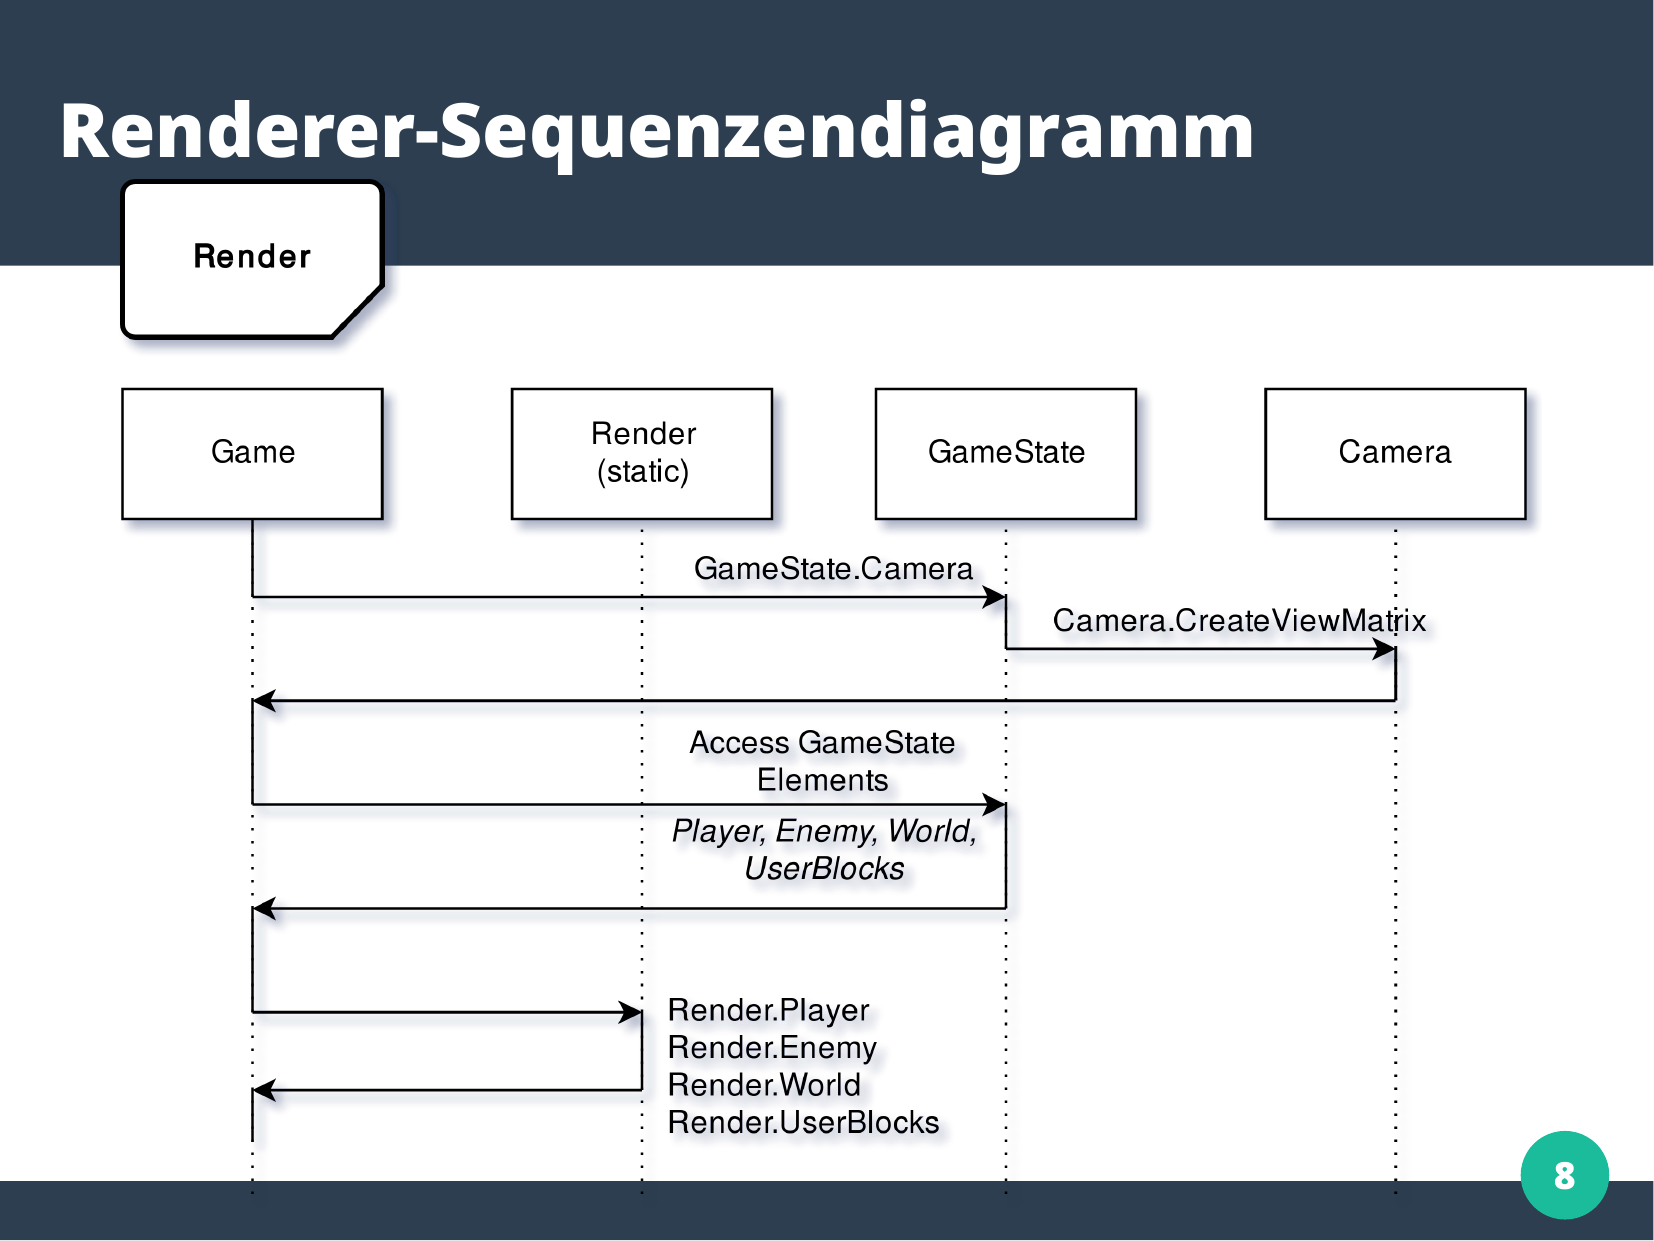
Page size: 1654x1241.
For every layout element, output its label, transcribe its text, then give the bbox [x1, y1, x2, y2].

title Renderer-Sequenzendiagramm [59, 49, 1595, 207]
picture [118, 177, 1542, 1213]
